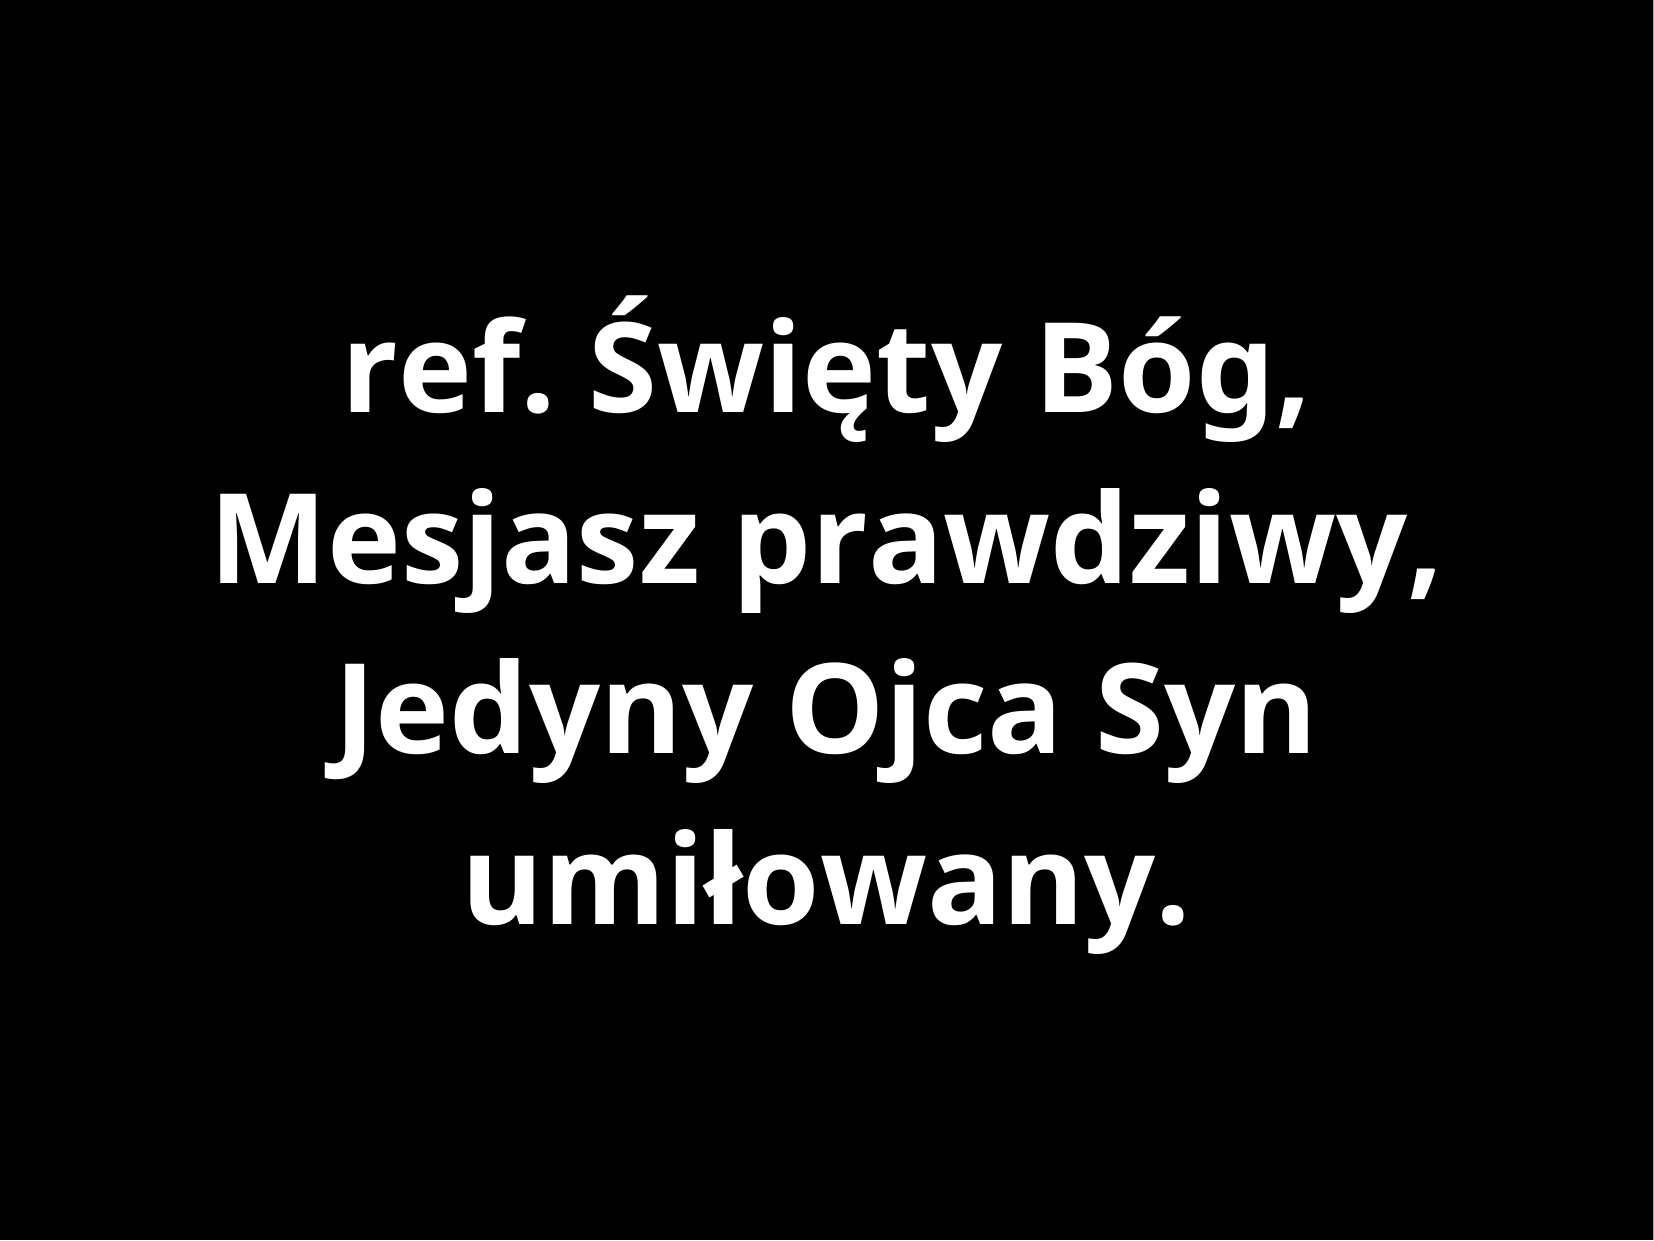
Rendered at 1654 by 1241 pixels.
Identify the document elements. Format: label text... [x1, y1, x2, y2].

subtitle ref. Święty Bóg, Mesjasz prawdziwy, Jedyny Ojca Syn umiłowany. [0, 0, 1654, 1241]
